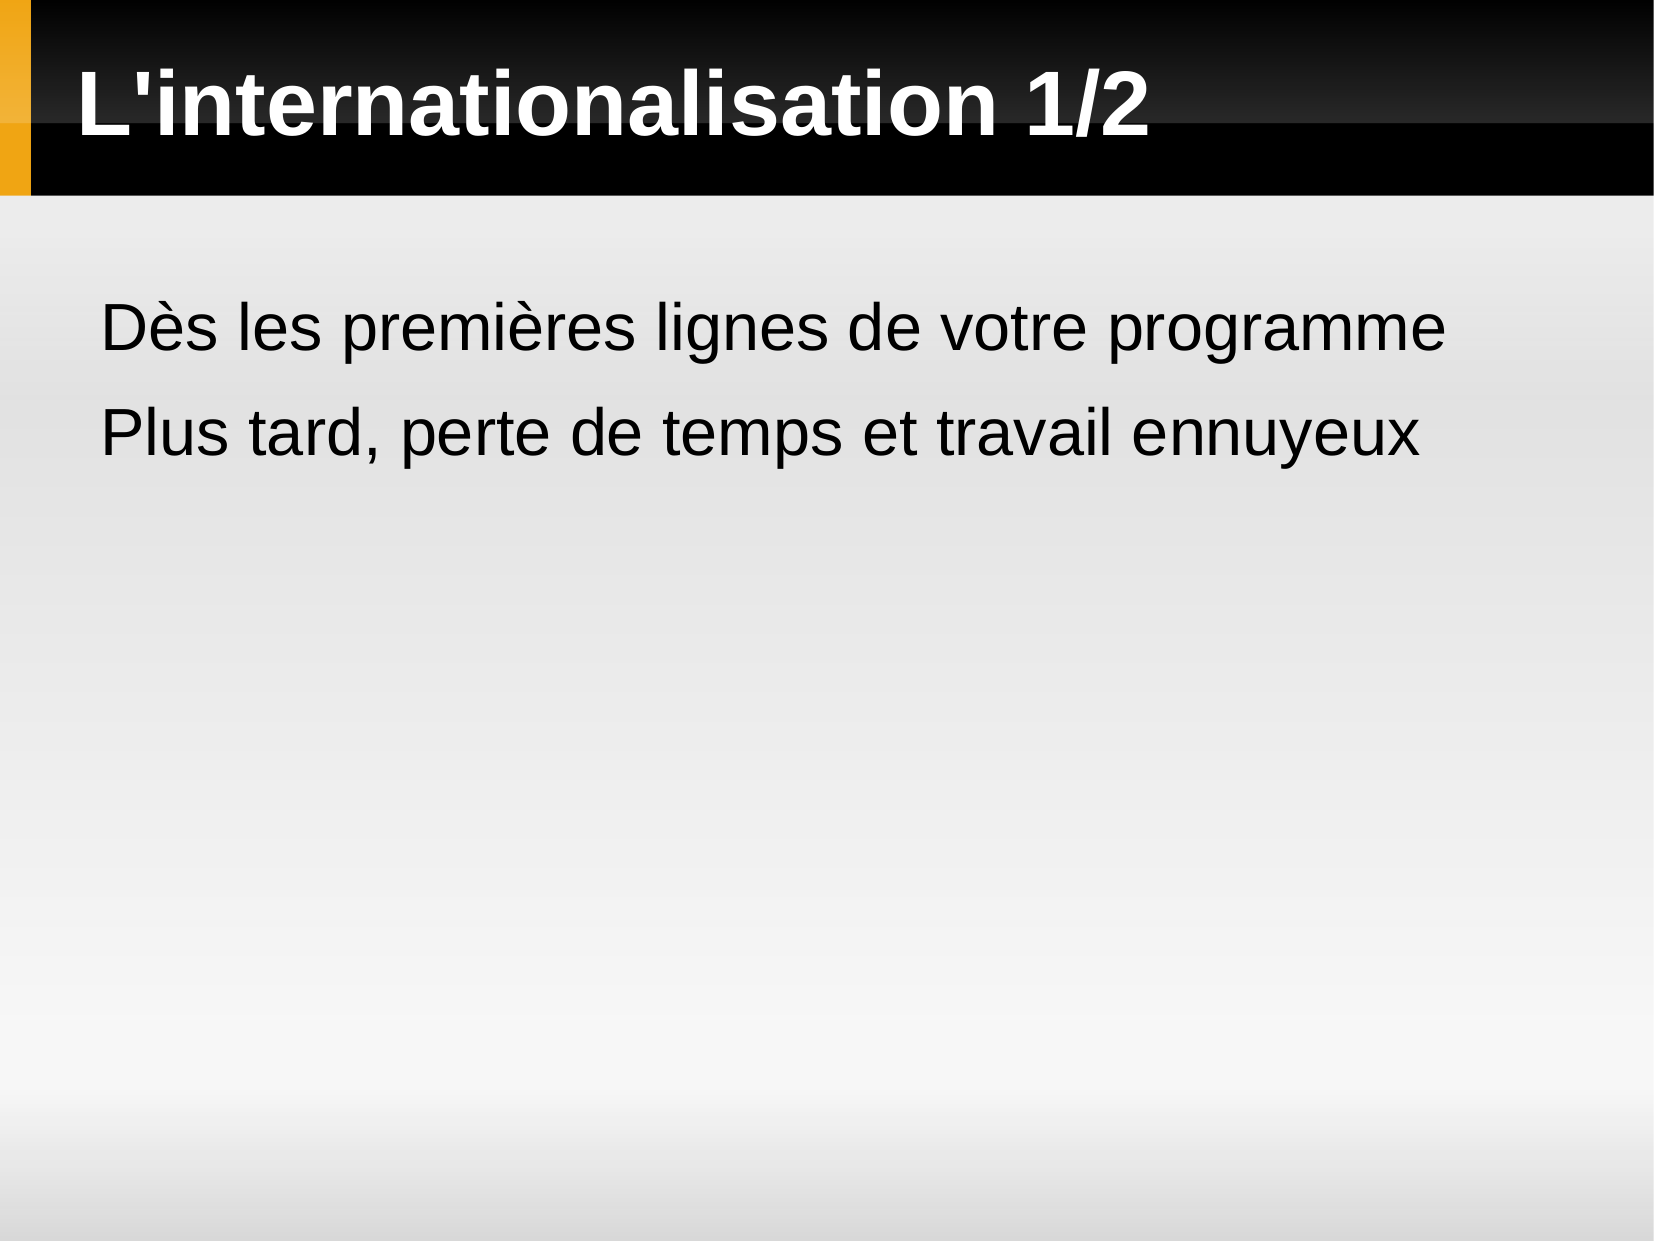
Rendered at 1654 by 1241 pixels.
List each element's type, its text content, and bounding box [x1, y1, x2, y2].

title L'internationalisation 1/2 [76, 7, 1565, 200]
picture [0, 0, 1654, 1241]
list Dès les premières lignes de votre programme Plus tard, perte de temps et travail ennuyeux [82, 290, 1571, 1094]
